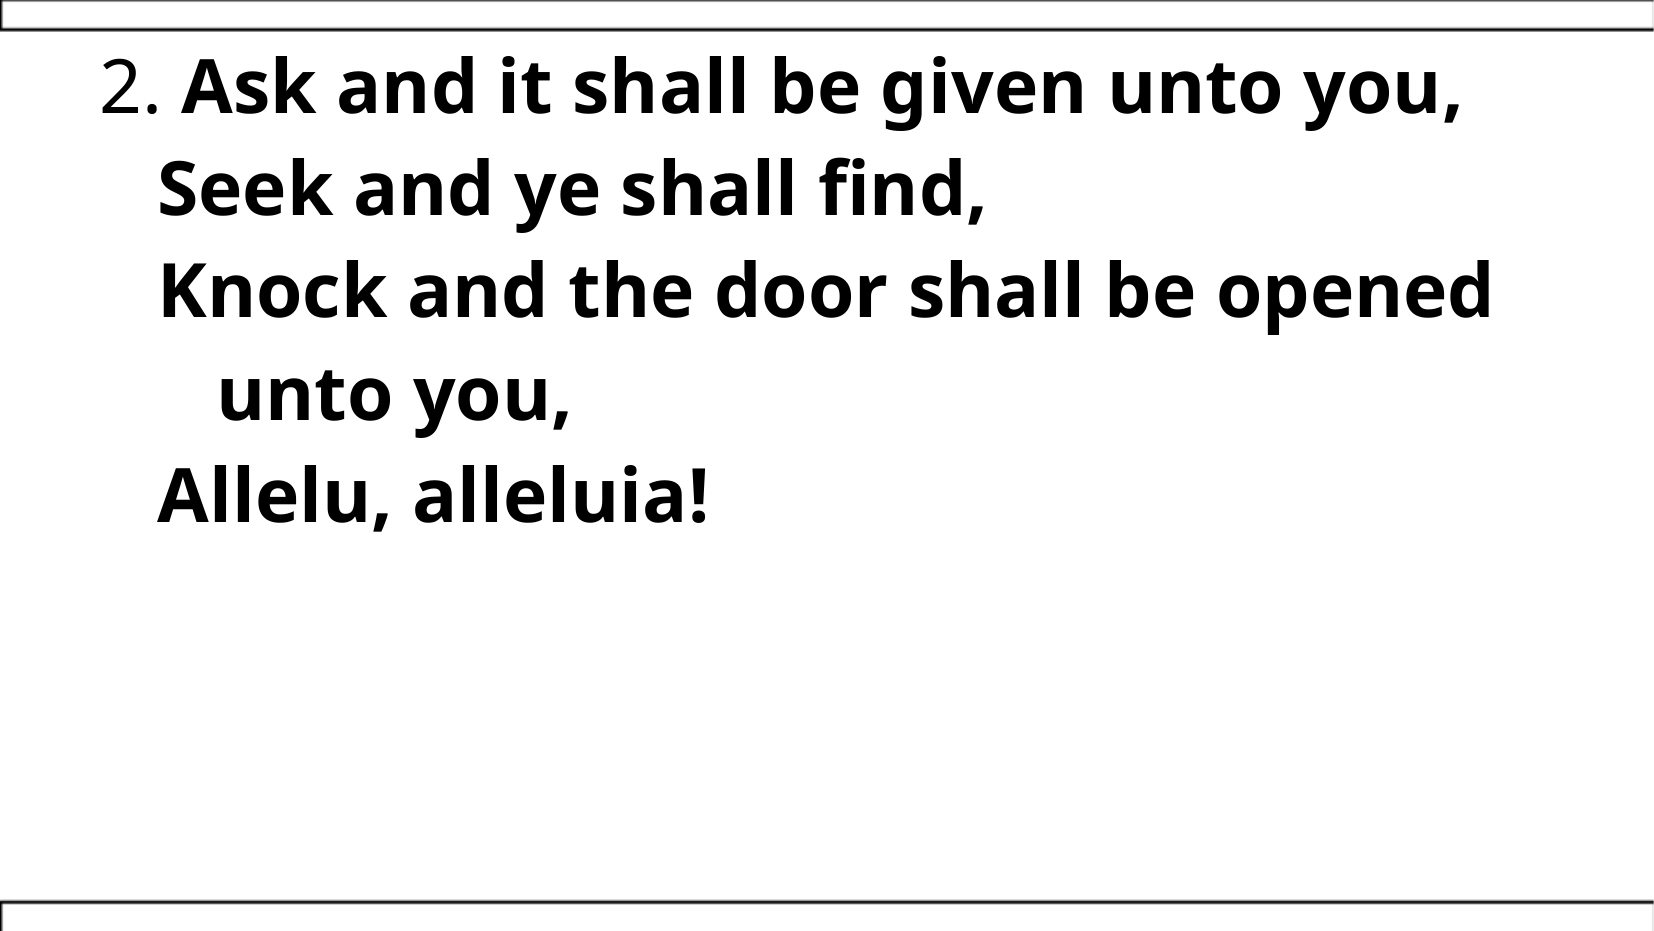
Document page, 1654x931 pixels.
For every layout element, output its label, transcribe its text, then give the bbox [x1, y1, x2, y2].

text_box 2. Ask and it shall be given unto you, Seek and ye shall find, Knock and the door shall be opened unto you, Allelu, alleluia! [84, 25, 1570, 566]
picture [0, 0, 1654, 931]
